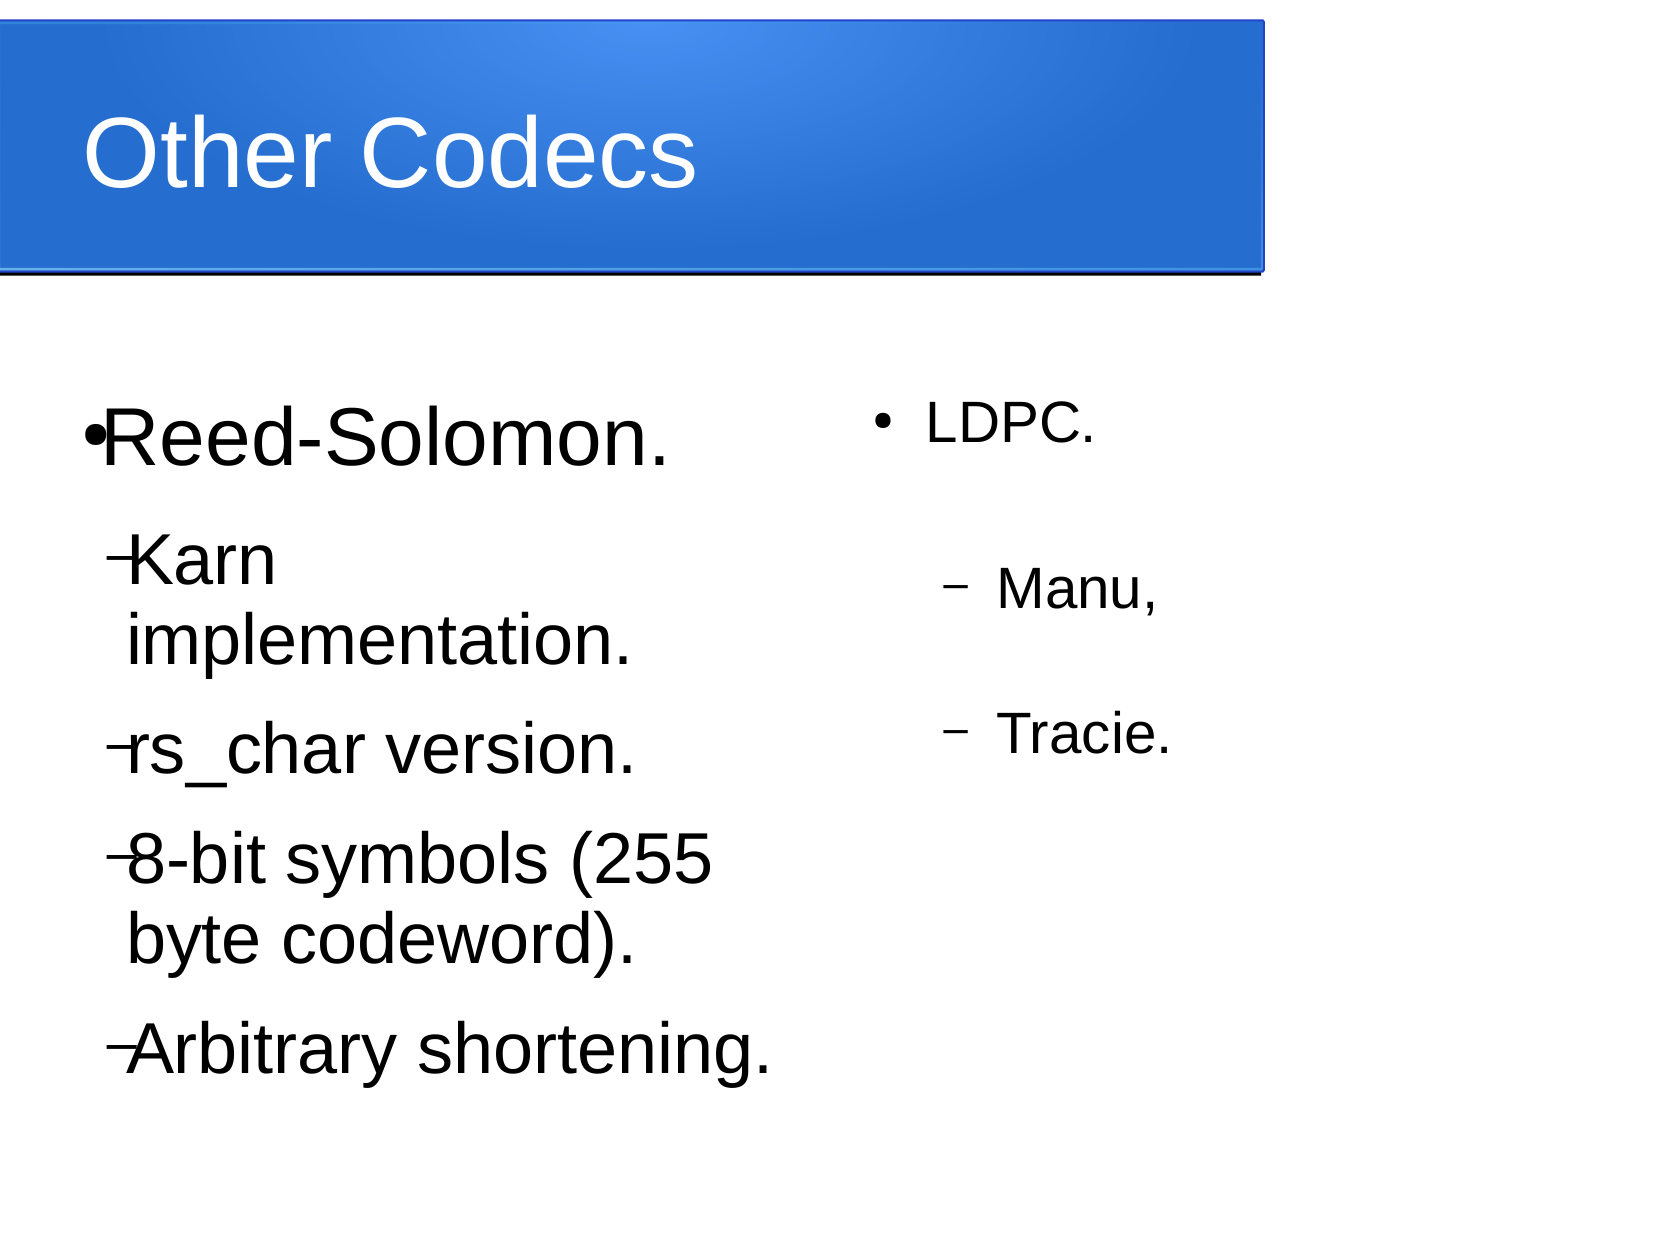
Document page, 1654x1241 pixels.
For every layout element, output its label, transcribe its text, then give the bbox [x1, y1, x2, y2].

list LDPC. Manu, Tracie. [855, 390, 1566, 1110]
list Reed-Solomon. Karn implementation. rs_char version. 8-bit symbols (255 byte codeword). Arbitrary shortening. [75, 390, 786, 1111]
title Other Codecs [82, 49, 1250, 257]
